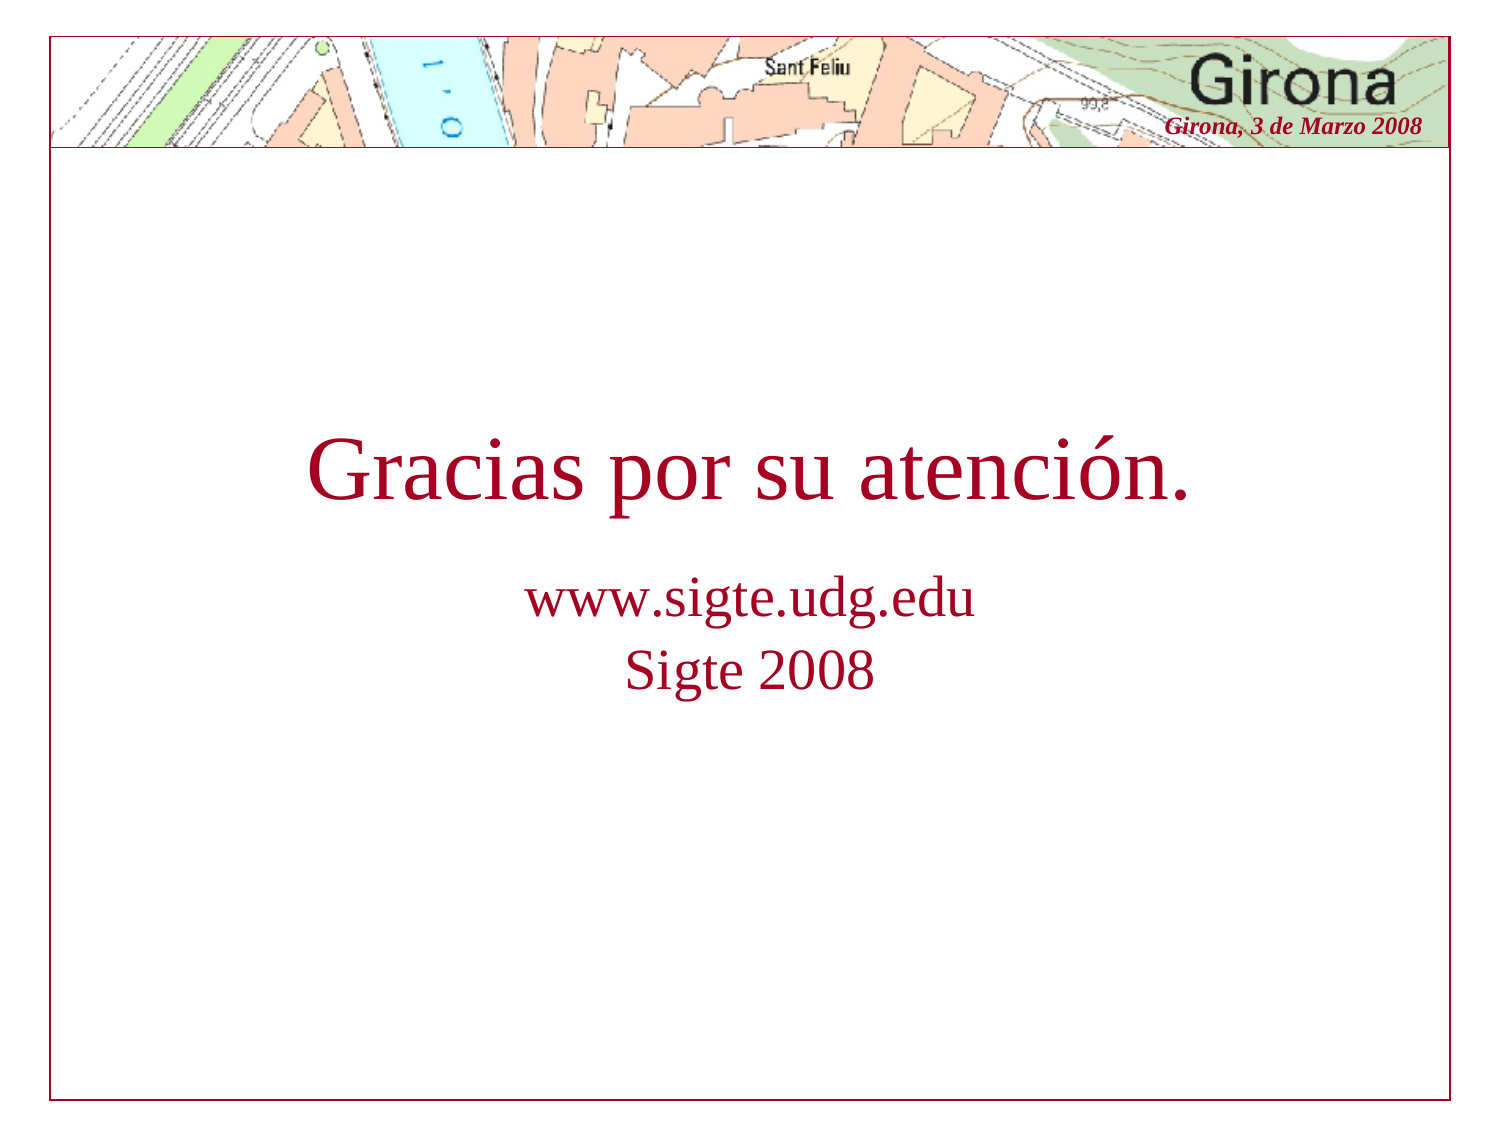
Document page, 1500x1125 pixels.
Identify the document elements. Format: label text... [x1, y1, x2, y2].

list www.sigte.udg.edu Sigte 2008 [112, 562, 1388, 796]
picture [51, 37, 1448, 147]
title Gracias por su atención. [118, 406, 1382, 532]
